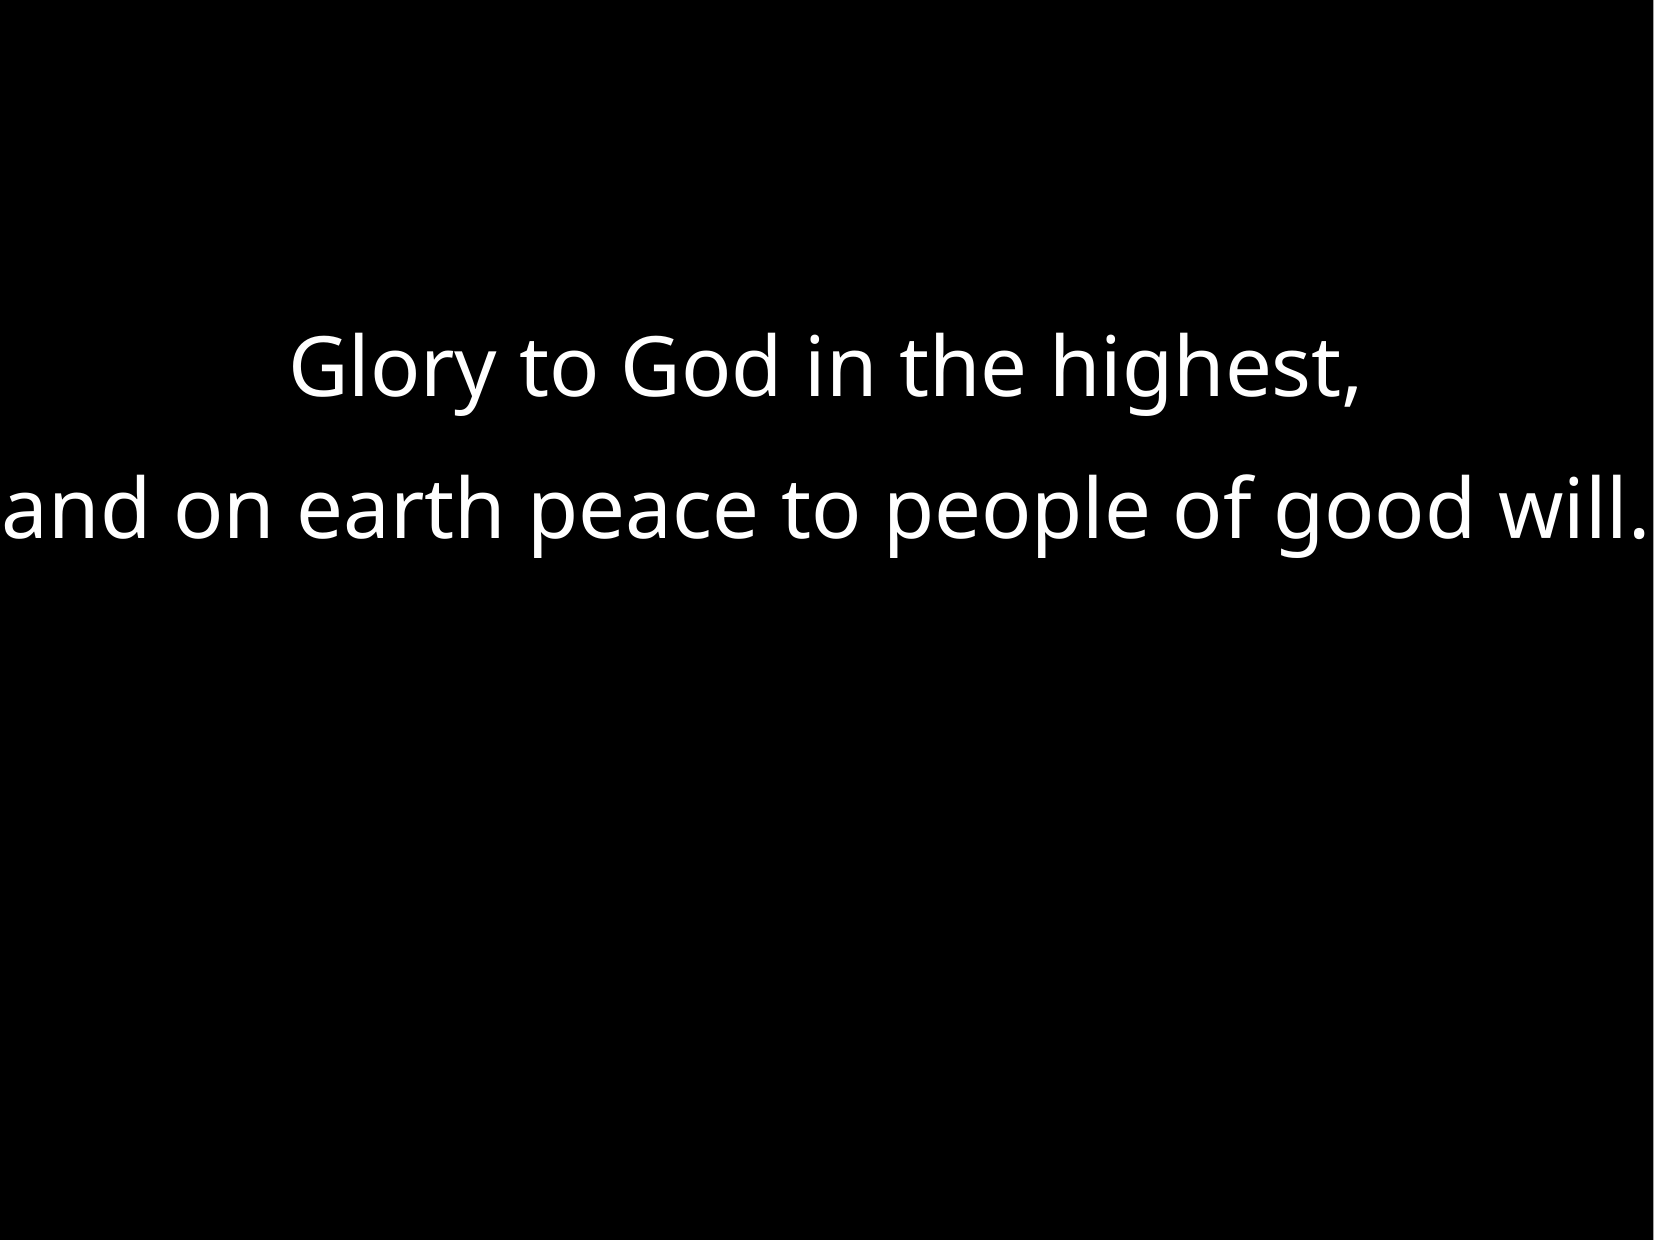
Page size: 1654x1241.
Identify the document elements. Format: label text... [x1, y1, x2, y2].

list Glory to God in the highest, and on earth peace to people of good will. [0, 307, 1654, 1241]
